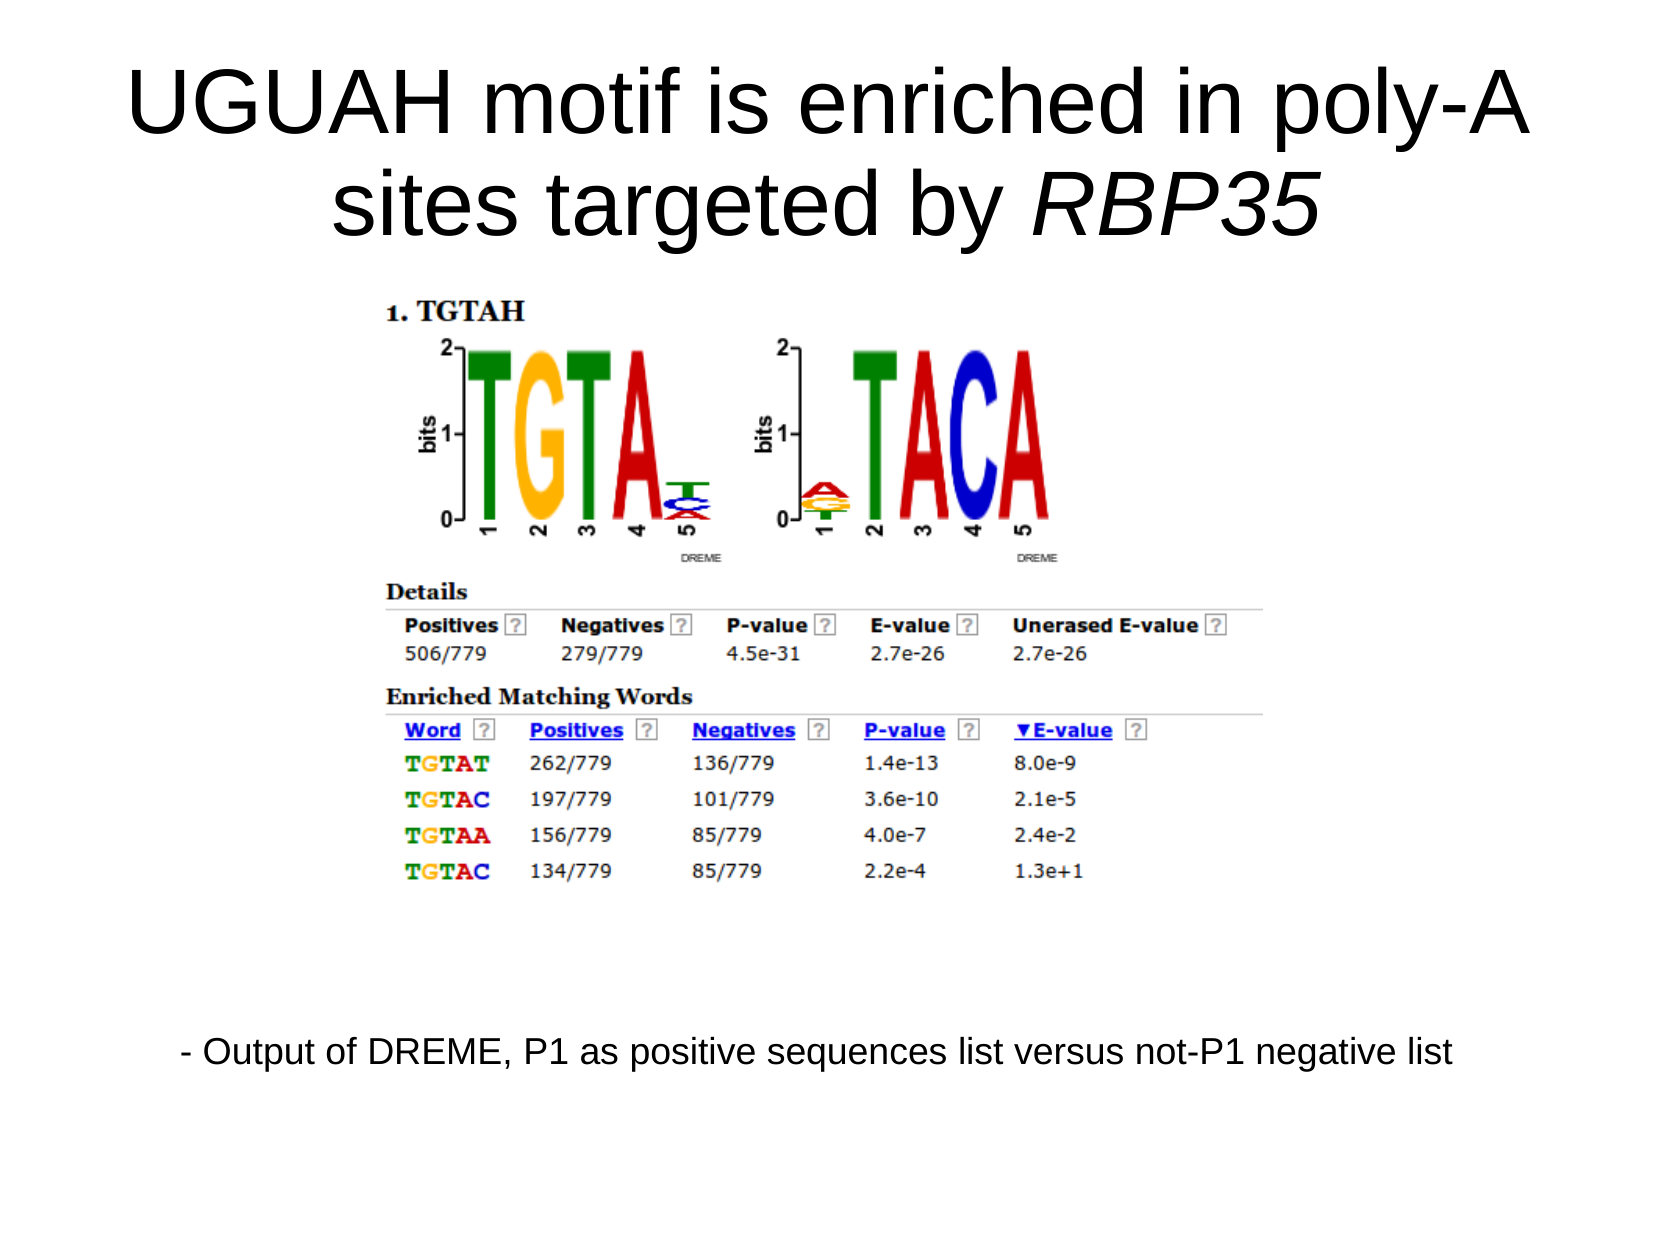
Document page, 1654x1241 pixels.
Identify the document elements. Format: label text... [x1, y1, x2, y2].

picture [375, 290, 1263, 901]
text_box - Output of DREME, P1 as positive sequences list versus not-P1 negative list [165, 1023, 1480, 1081]
title UGUAH motif is enriched in poly-A sites targeted by RBP35 [82, 49, 1571, 257]
